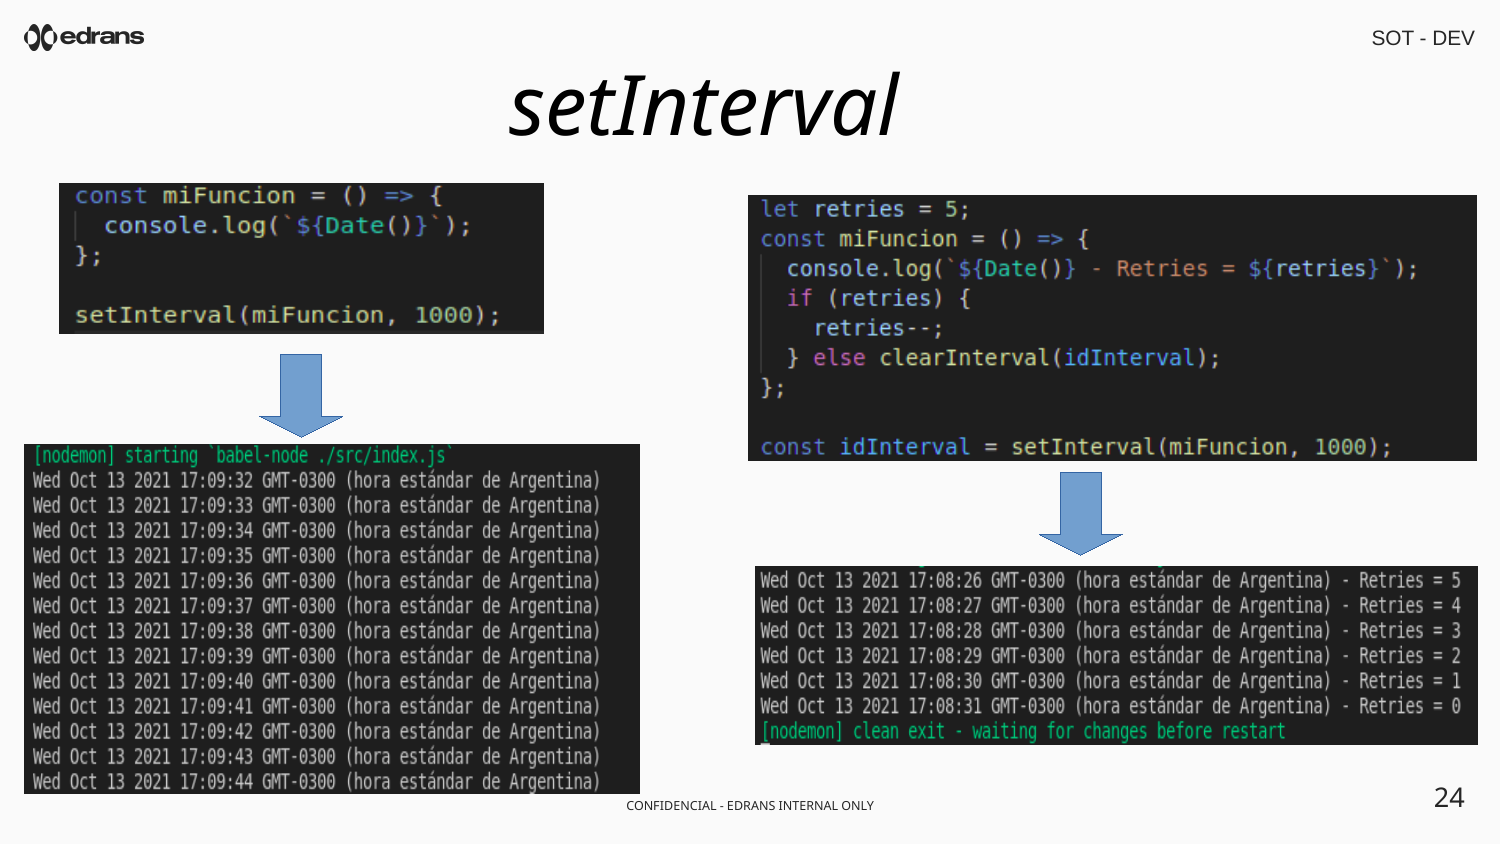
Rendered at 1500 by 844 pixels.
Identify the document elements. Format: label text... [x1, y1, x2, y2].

text_box setInterval [248, 21, 1162, 184]
text_box CONFIDENCIAL - EDRANS INTERNAL ONLY [613, 797, 887, 814]
picture [24, 444, 640, 794]
text_box SOT - DEV [1266, 24, 1475, 51]
picture [748, 195, 1477, 461]
picture [59, 183, 544, 334]
picture [24, 24, 144, 51]
text_box [1039, 472, 1123, 556]
slide_number <número> [1389, 764, 1480, 830]
text_box [259, 354, 343, 438]
picture [755, 566, 1478, 745]
